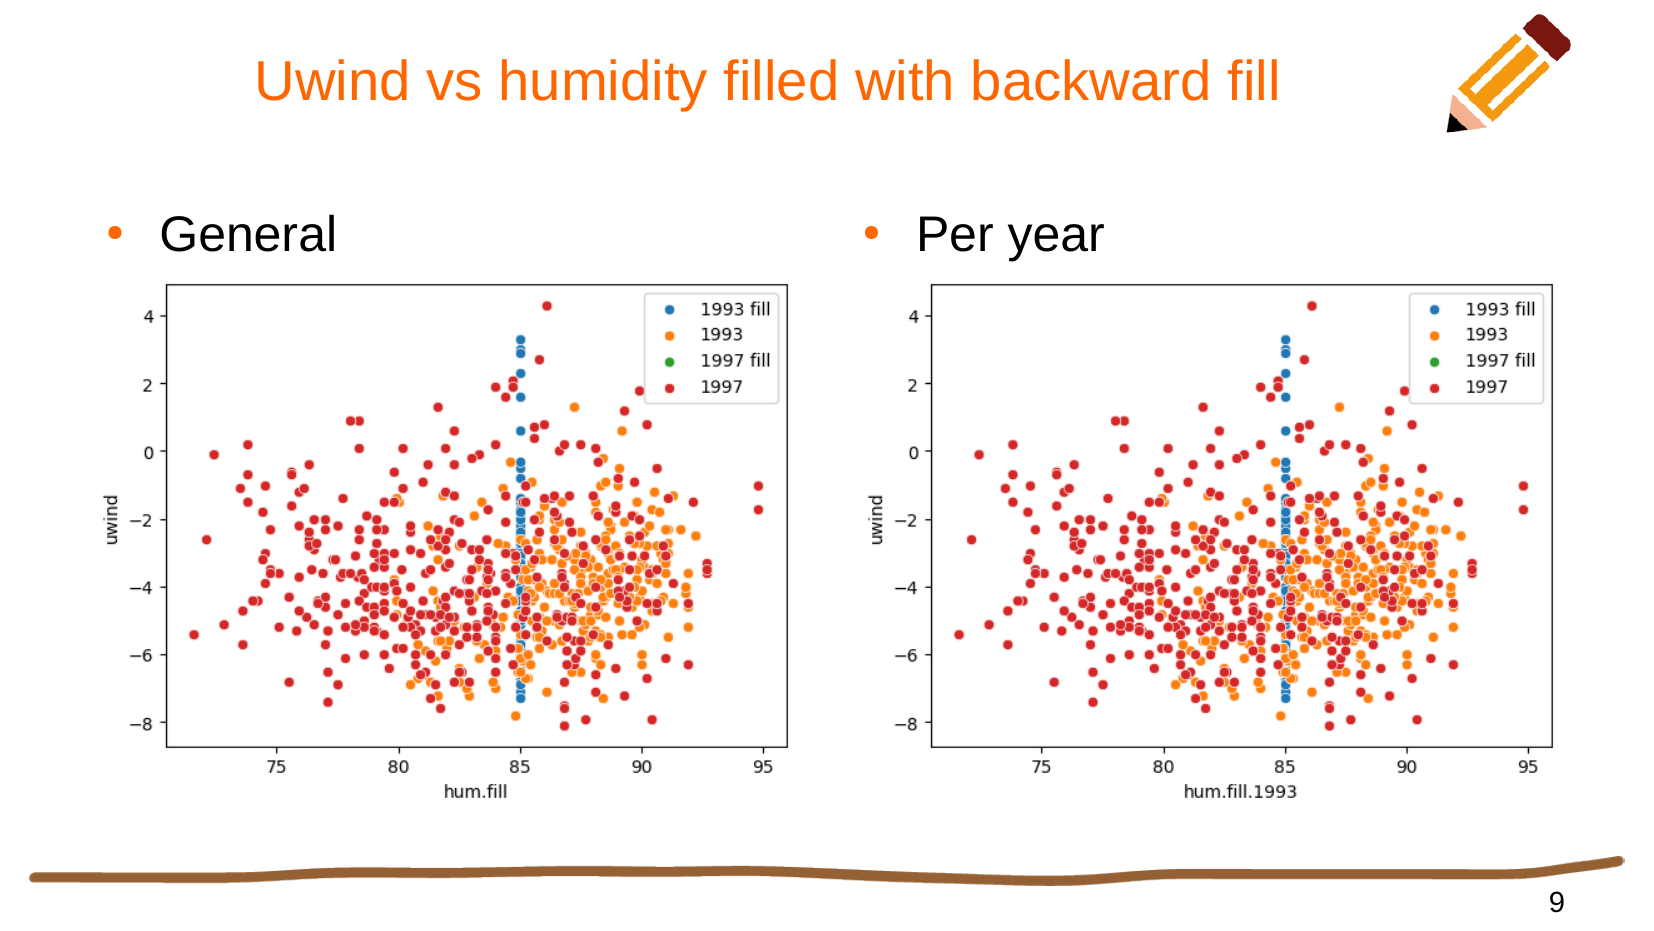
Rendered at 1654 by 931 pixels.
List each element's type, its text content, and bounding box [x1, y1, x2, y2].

picture [1446, 14, 1571, 133]
picture [29, 856, 1625, 886]
picture [91, 273, 798, 814]
title Uwind vs humidity filled with backward fill [88, 29, 1447, 133]
picture [856, 273, 1563, 814]
list Per year [845, 206, 1566, 266]
list General [88, 206, 809, 266]
